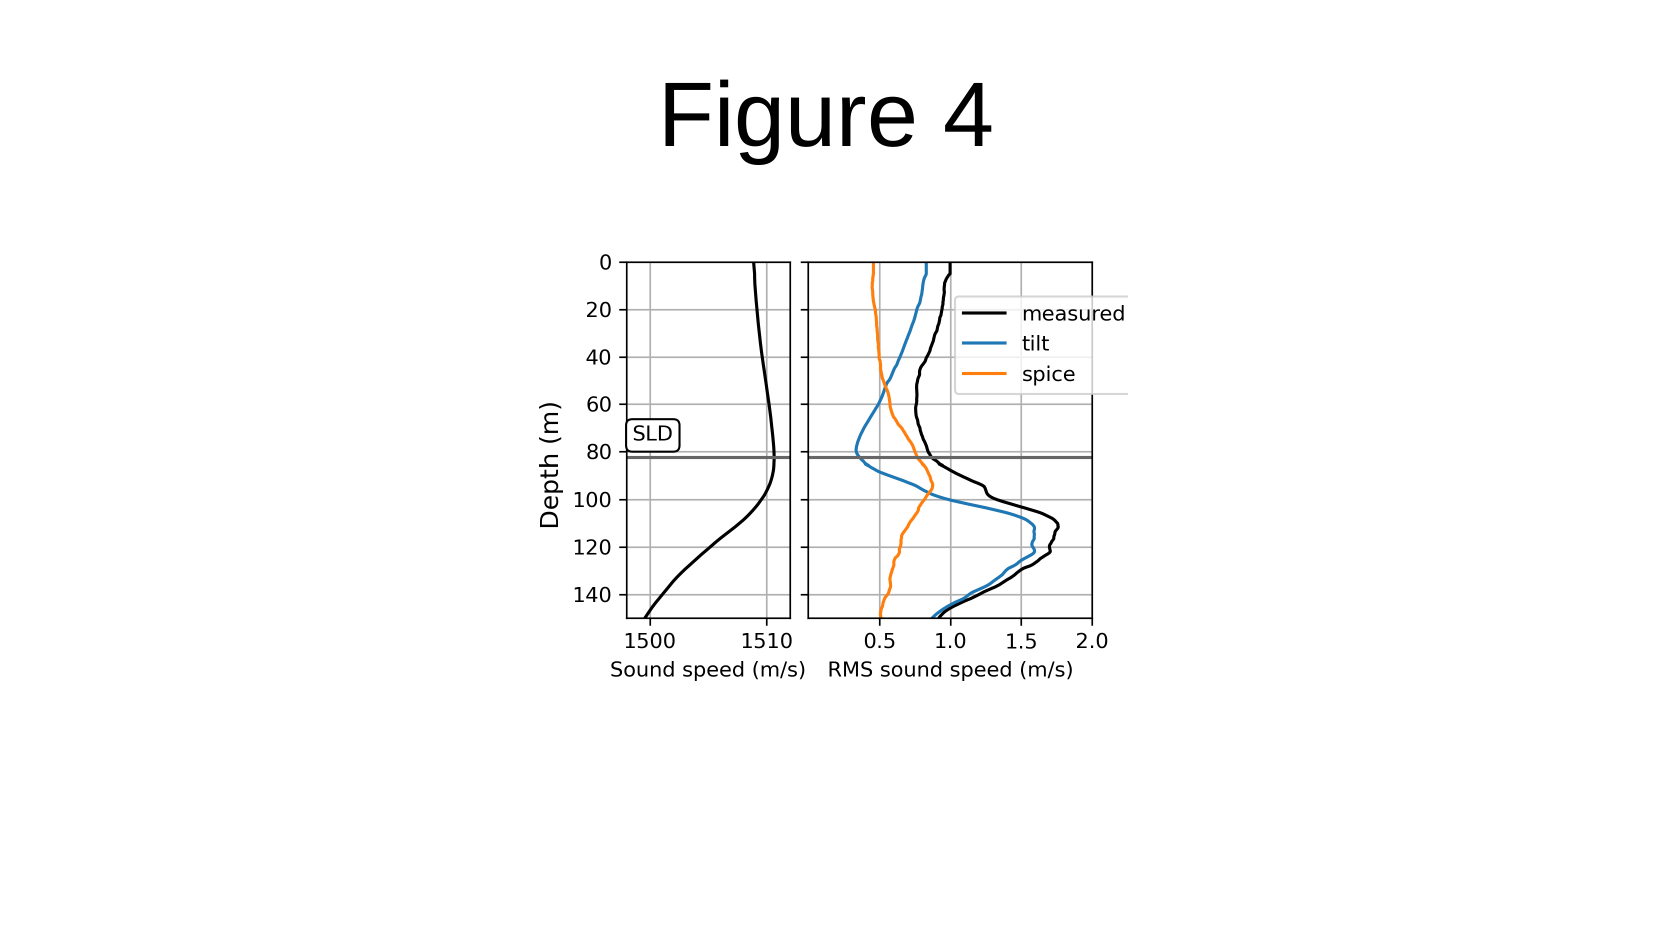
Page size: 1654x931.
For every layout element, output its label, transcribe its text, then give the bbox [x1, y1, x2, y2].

picture [527, 239, 1128, 690]
title Figure 4 [82, 37, 1571, 193]
